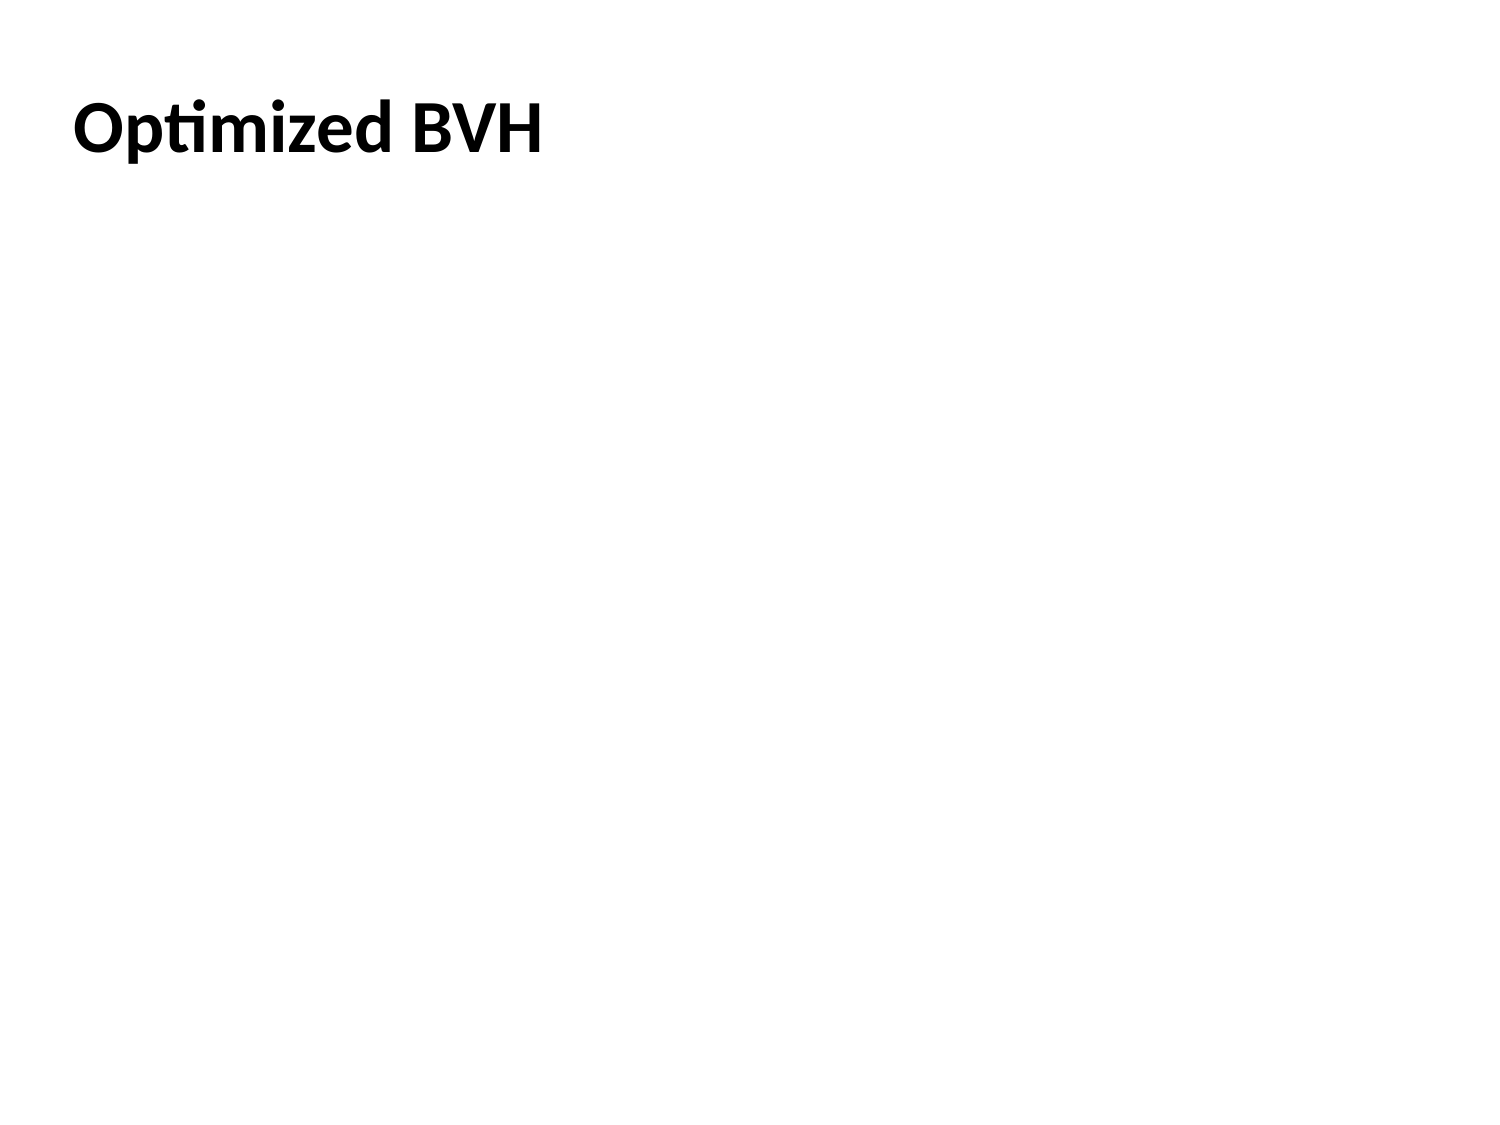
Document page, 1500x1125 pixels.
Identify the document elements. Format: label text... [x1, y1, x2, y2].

title Optimized BVH [58, 62, 1425, 188]
